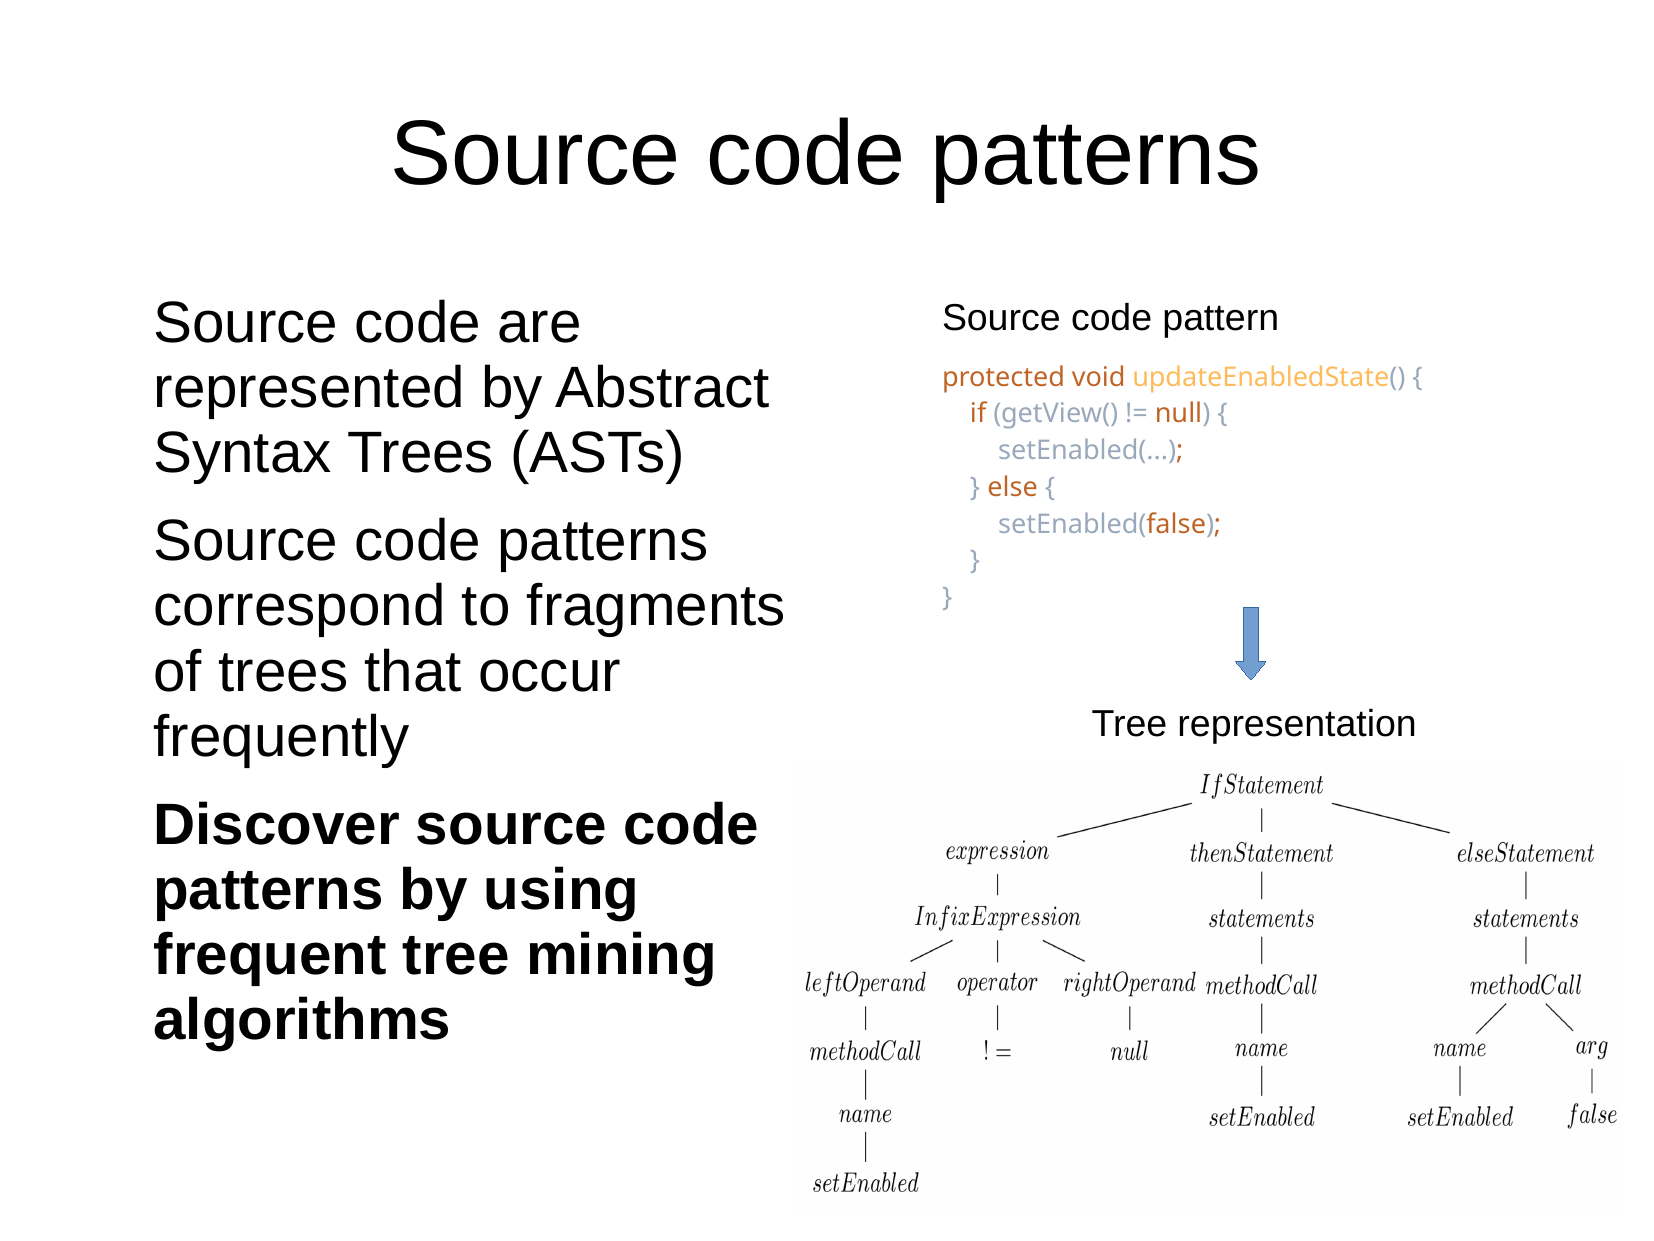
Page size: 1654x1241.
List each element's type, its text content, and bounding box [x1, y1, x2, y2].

picture [795, 761, 1623, 1215]
list Source code are represented by Abstract Syntax Trees (ASTs) Source code patterns correspond to fragments of trees that occur frequently Discover source code patterns by using frequent tree mining algorithms [82, 289, 826, 1126]
text_box [1235, 607, 1266, 680]
text_box Source code pattern [927, 289, 1303, 349]
title Source code patterns [82, 49, 1571, 257]
text_box protected void updateEnabledState() { if (getView() != null) { setEnabled(...); } else { setEnabled(false); } } [927, 349, 1573, 584]
text_box Tree representation [1059, 694, 1450, 752]
